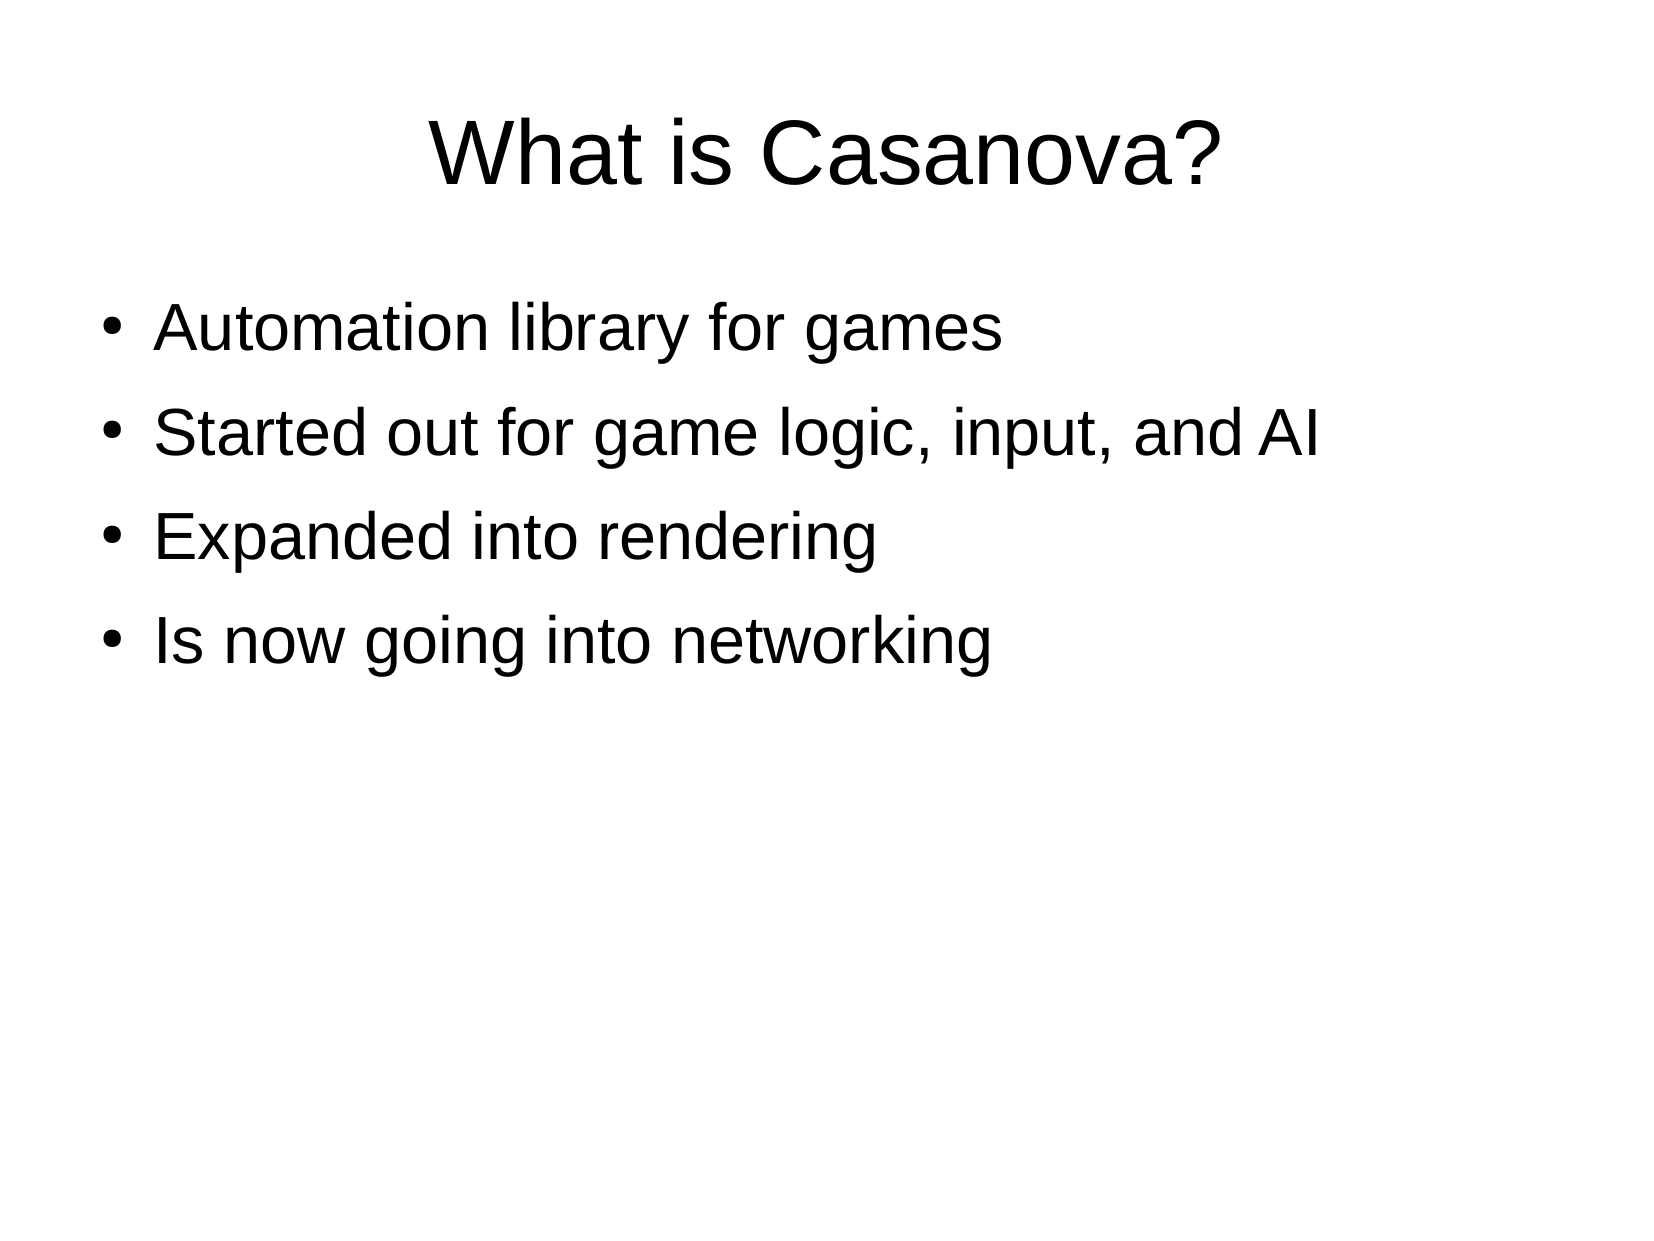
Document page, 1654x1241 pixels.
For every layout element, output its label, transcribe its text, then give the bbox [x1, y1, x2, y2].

title What is Casanova? [82, 49, 1571, 257]
list Automation library for games Started out for game logic, input, and AI Expanded into rendering Is now going into networking [82, 290, 1571, 1109]
